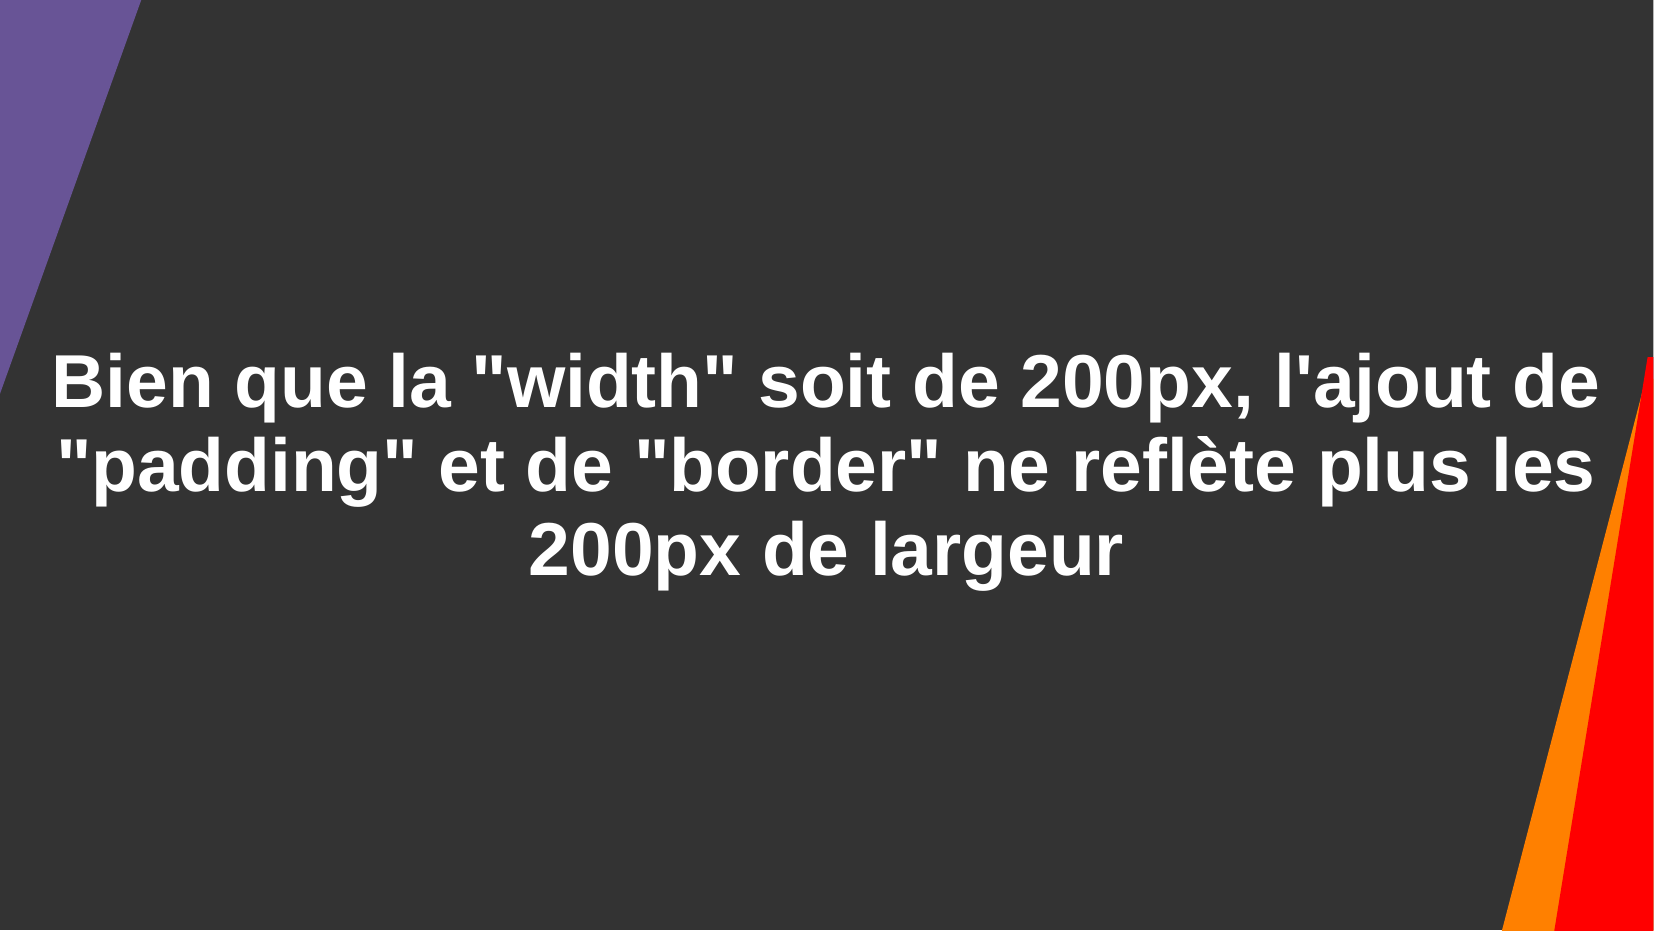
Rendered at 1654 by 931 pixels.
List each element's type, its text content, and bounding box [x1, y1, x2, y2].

text_box [1501, 356, 1654, 931]
text_box [0, 0, 142, 394]
title Bien que la "width" soit de 200px, l'ajout de "padding" et de "border" ne reflète plus les 200px de largeur [31, 339, 1622, 592]
